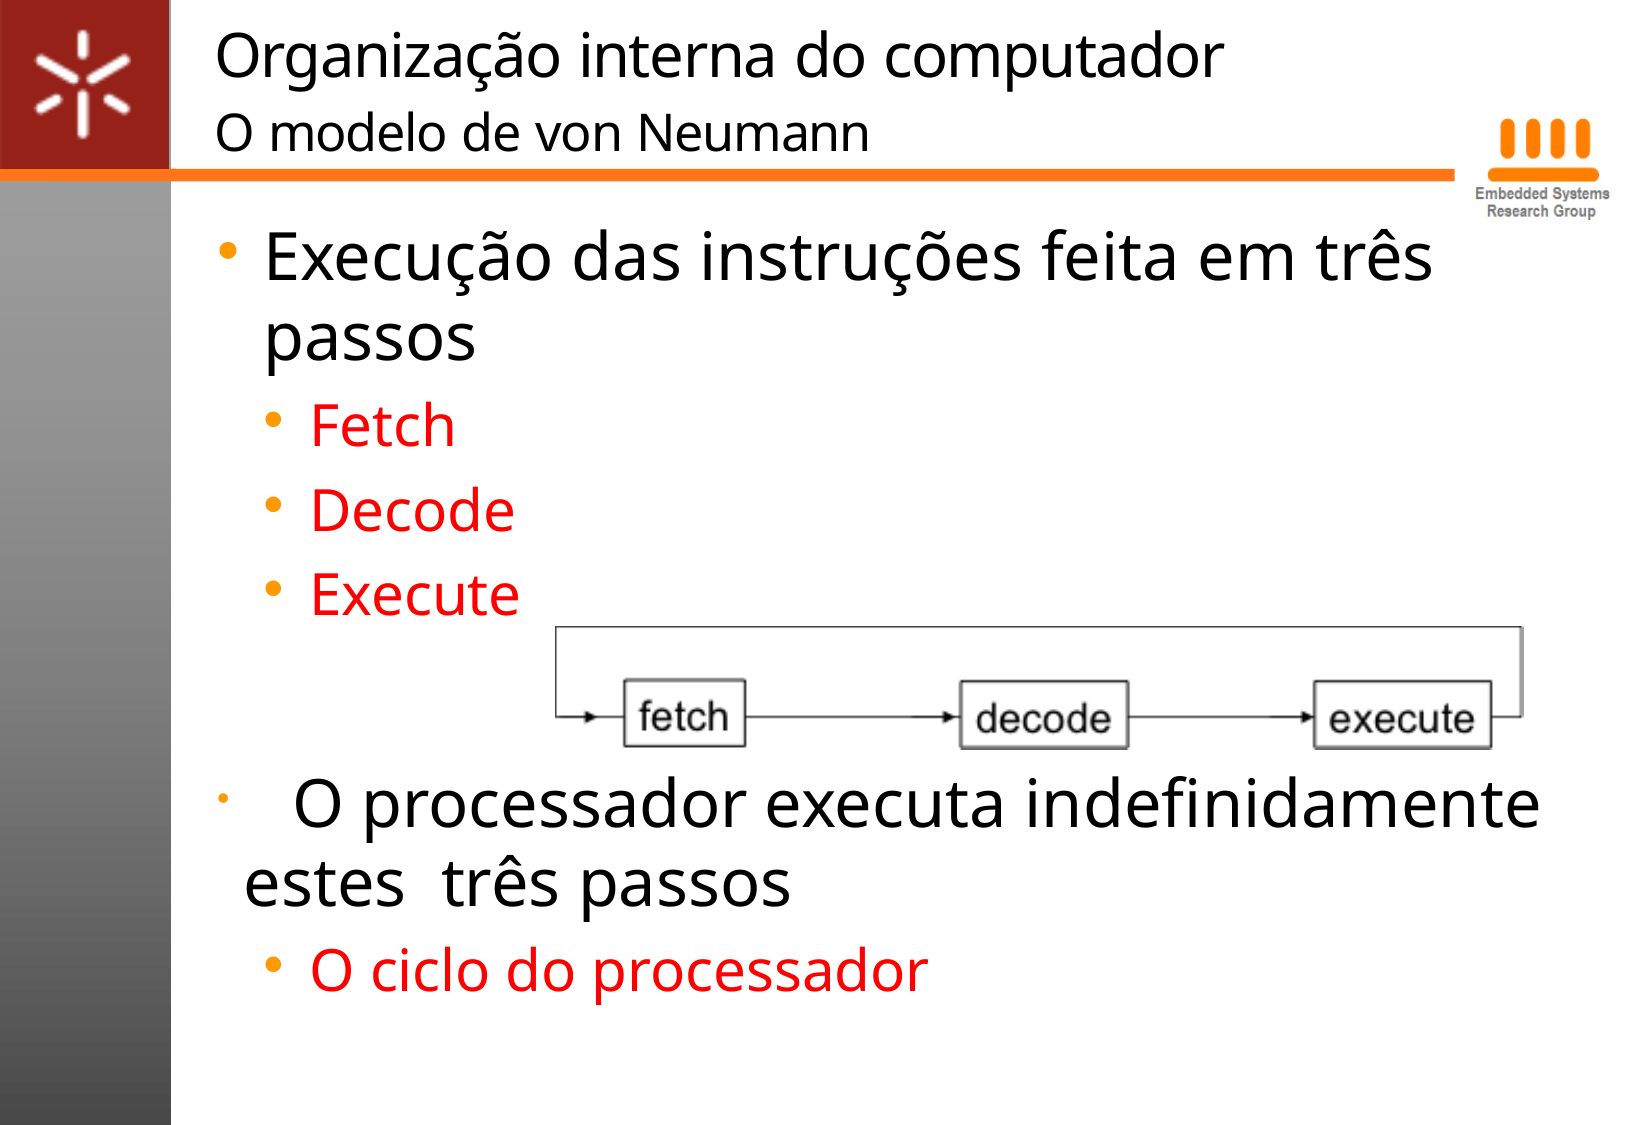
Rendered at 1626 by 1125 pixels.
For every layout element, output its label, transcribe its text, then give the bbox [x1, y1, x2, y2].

picture [0, 0, 171, 169]
picture [555, 626, 1524, 750]
text_box O processador executa indefinidamente estes três passos O ciclo do processador [214, 756, 1604, 1004]
text_box Execução das instruções feita em três passos Fetch Decode Execute [214, 196, 1594, 628]
title Organização interna do computador O modelo de von Neumann [212, 16, 1347, 234]
picture [0, 182, 171, 1125]
picture [1475, 118, 1610, 220]
